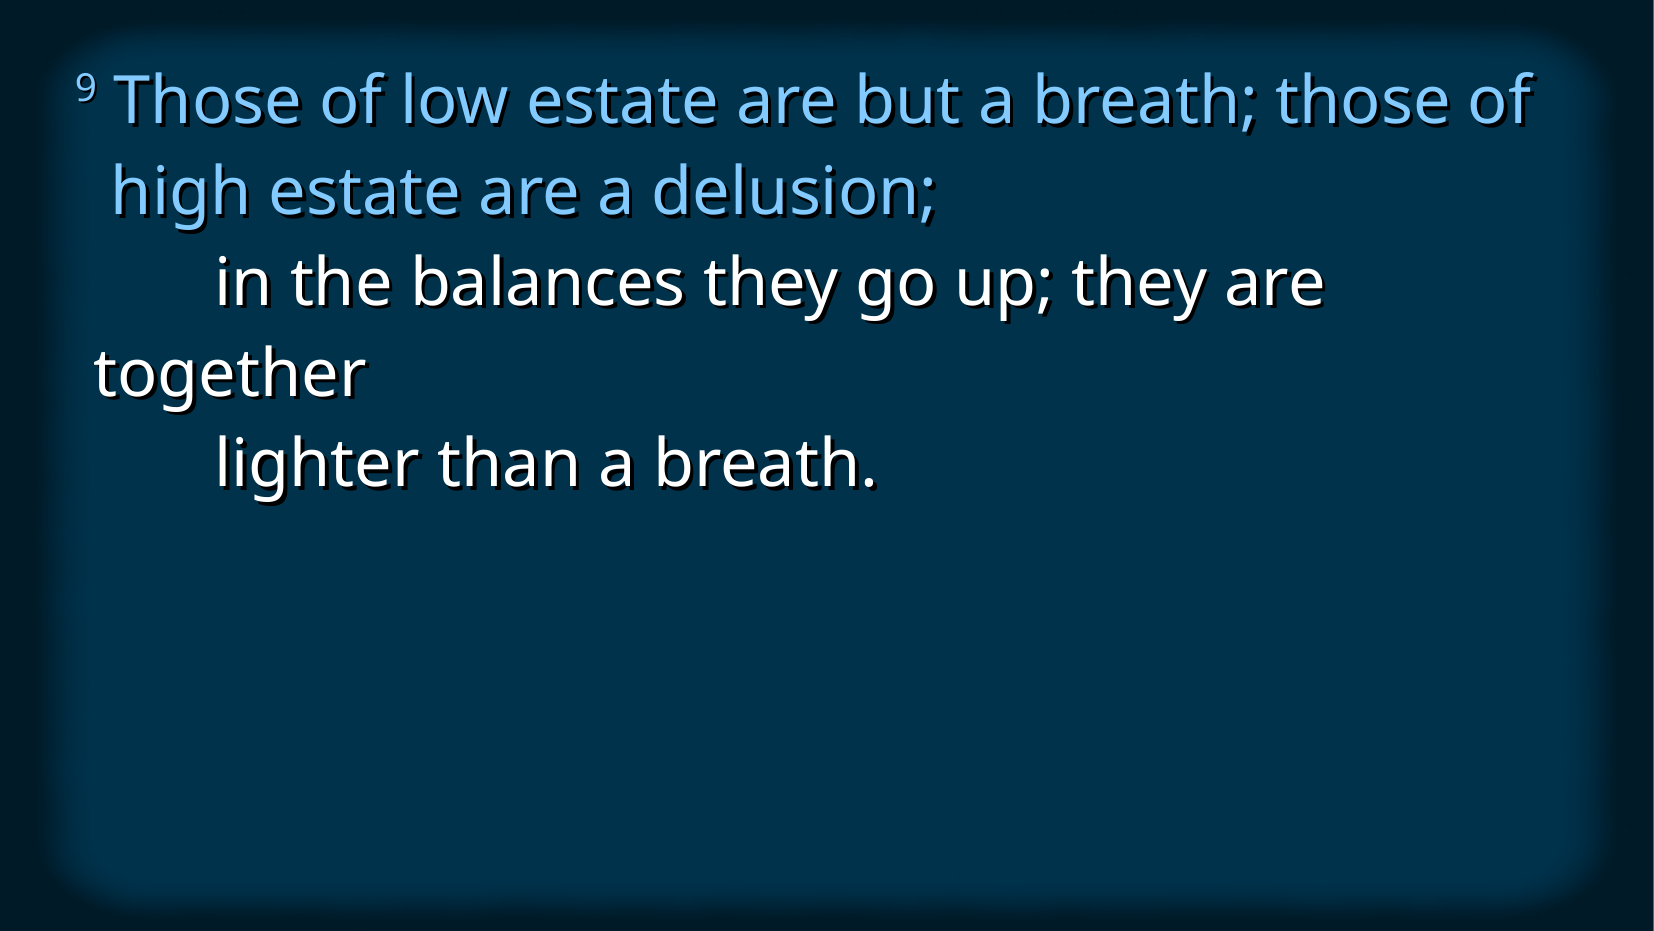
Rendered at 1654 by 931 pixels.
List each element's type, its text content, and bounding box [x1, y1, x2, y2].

text_box 9 Those of low estate are but a breath; those of high estate are a delusion; in the balances they go up; they are together lighter than a breath. [60, 45, 1591, 415]
picture [0, 0, 1654, 931]
